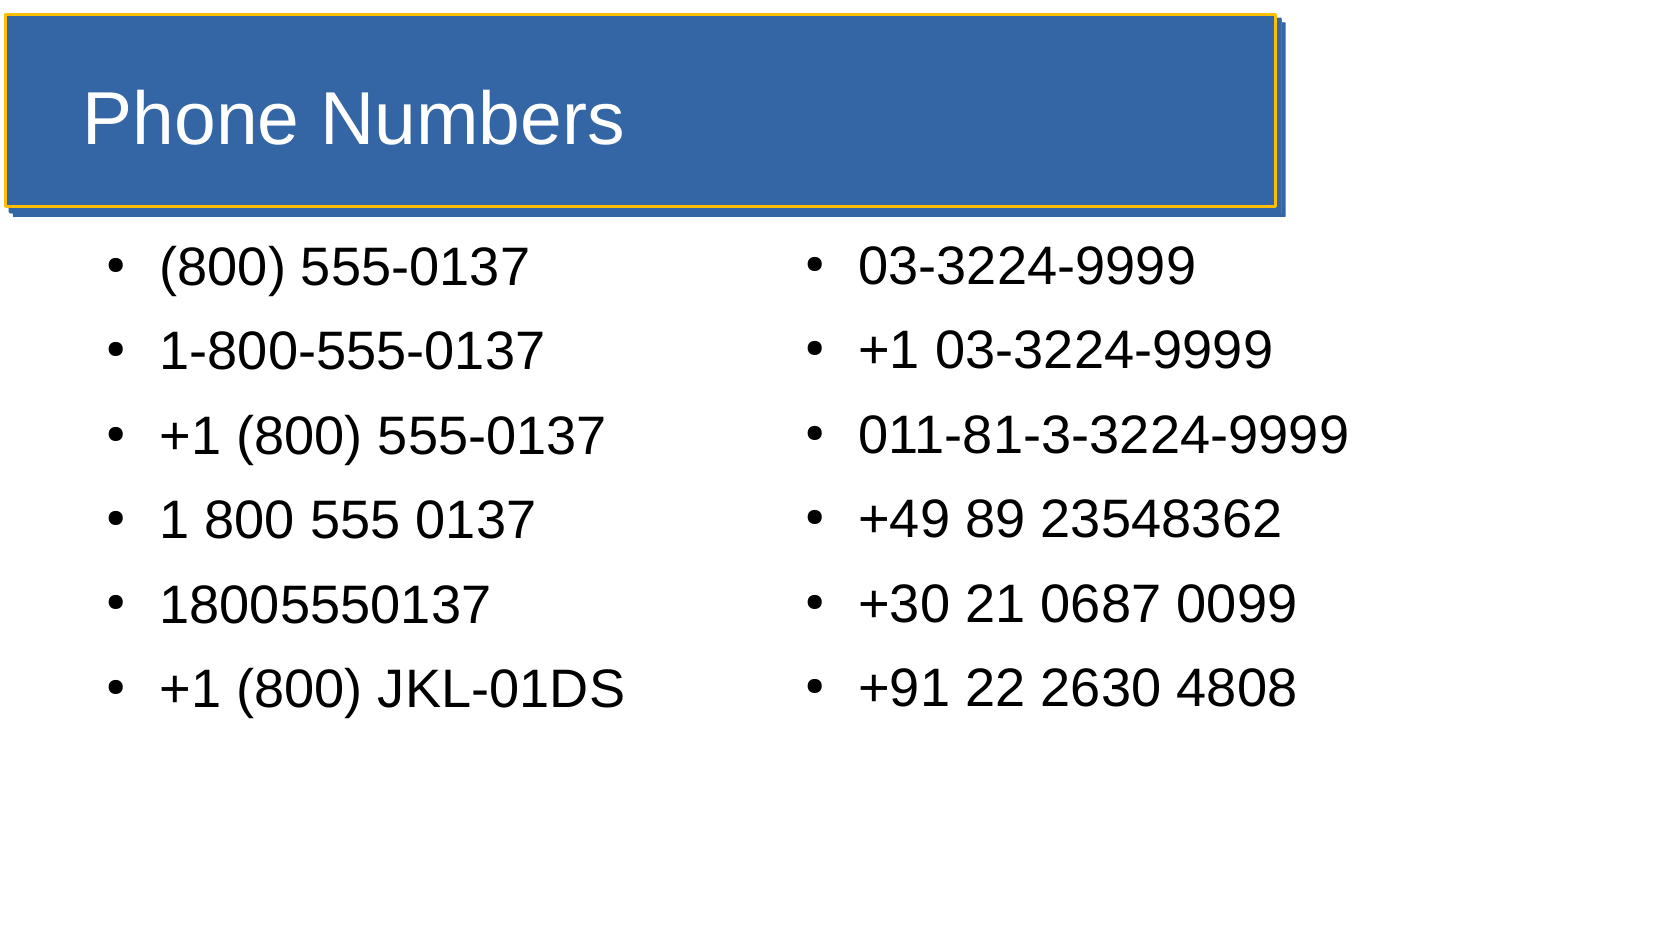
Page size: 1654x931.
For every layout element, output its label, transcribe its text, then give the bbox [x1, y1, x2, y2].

list (800) 555-0137 1-800-555-0137 +1 (800) 555-0137 1 800 555 0137 18005550137 +1 (800) JKL-01DS [88, 236, 751, 798]
title Phone Numbers [82, 44, 1235, 192]
list 03-3224-9999 +1 03-3224-9999 011-81-3-3224-9999 +49 89 23548362 +30 21 0687 0099 +91 22 2630 4808 [787, 235, 1449, 797]
